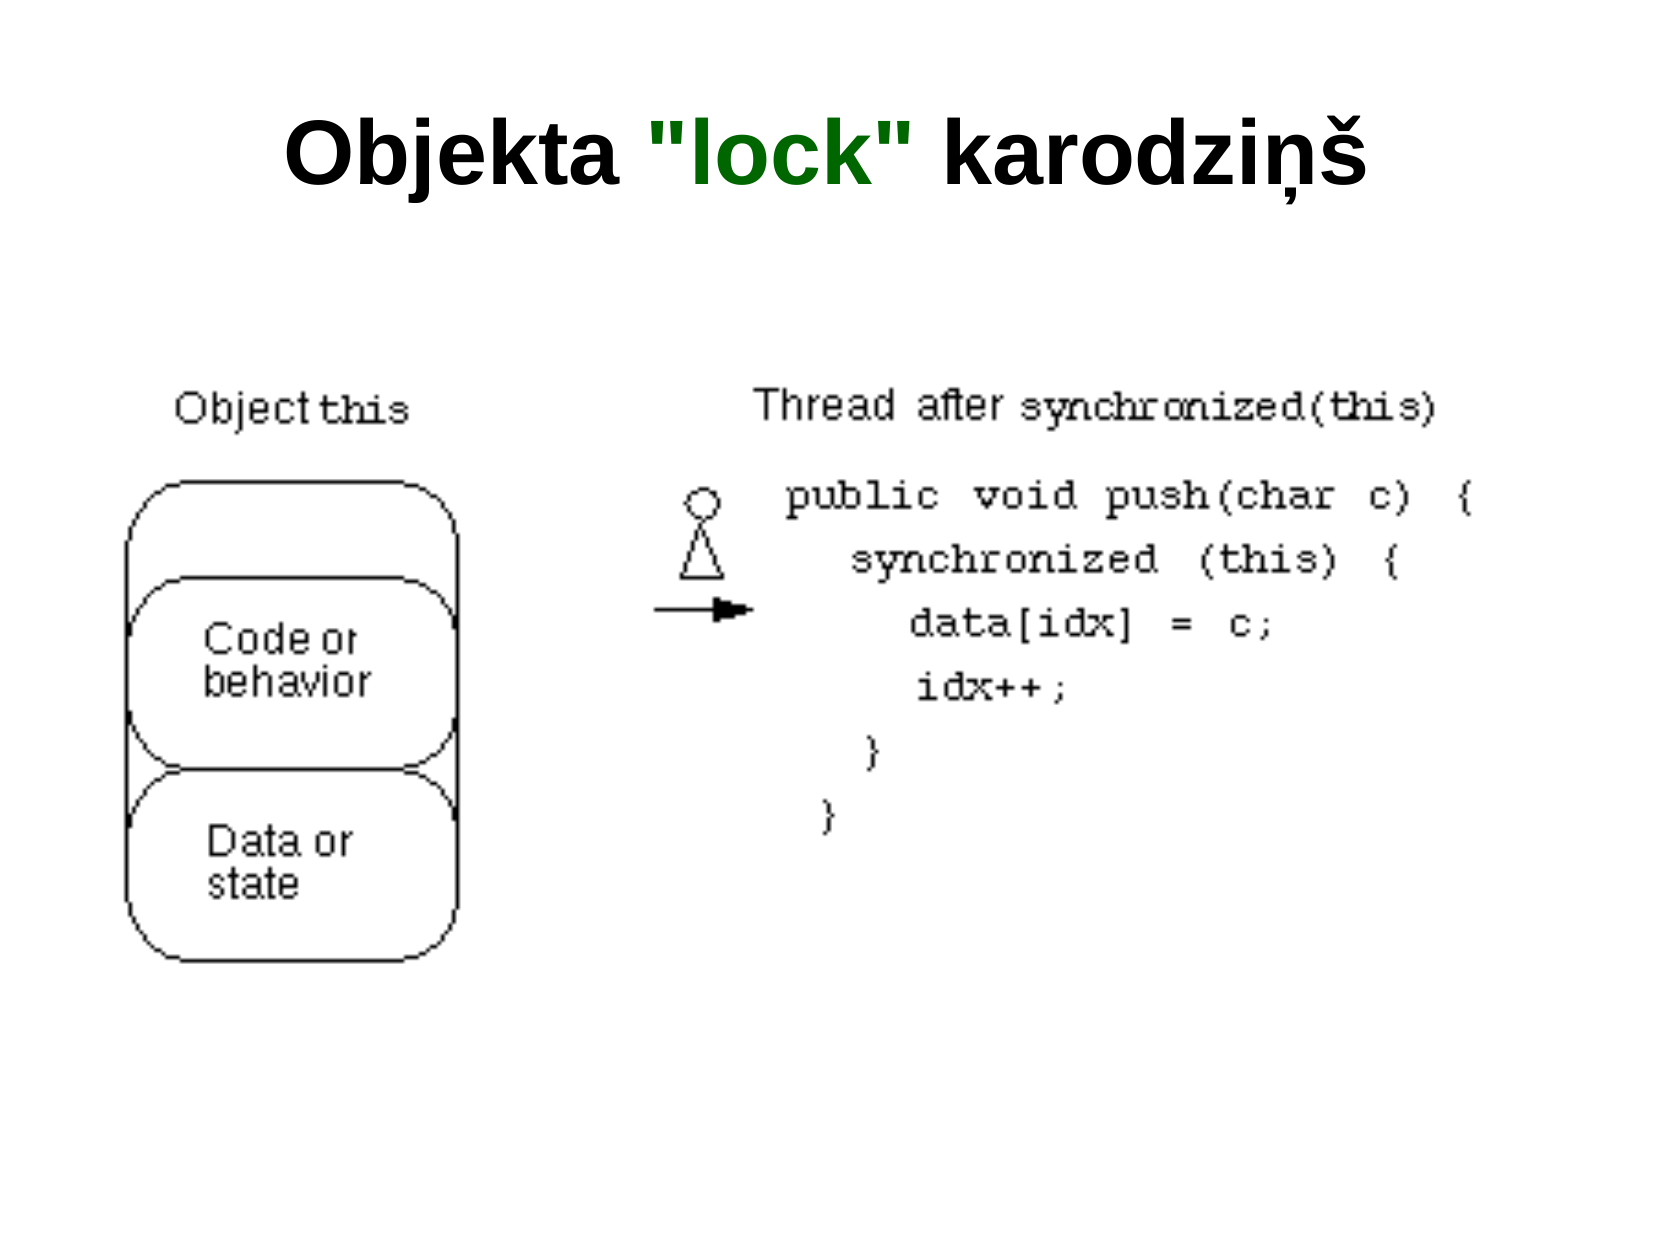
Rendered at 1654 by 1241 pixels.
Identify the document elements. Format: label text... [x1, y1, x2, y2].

picture [82, 290, 1512, 1010]
title Objekta "lock" karodziņš [82, 49, 1571, 257]
